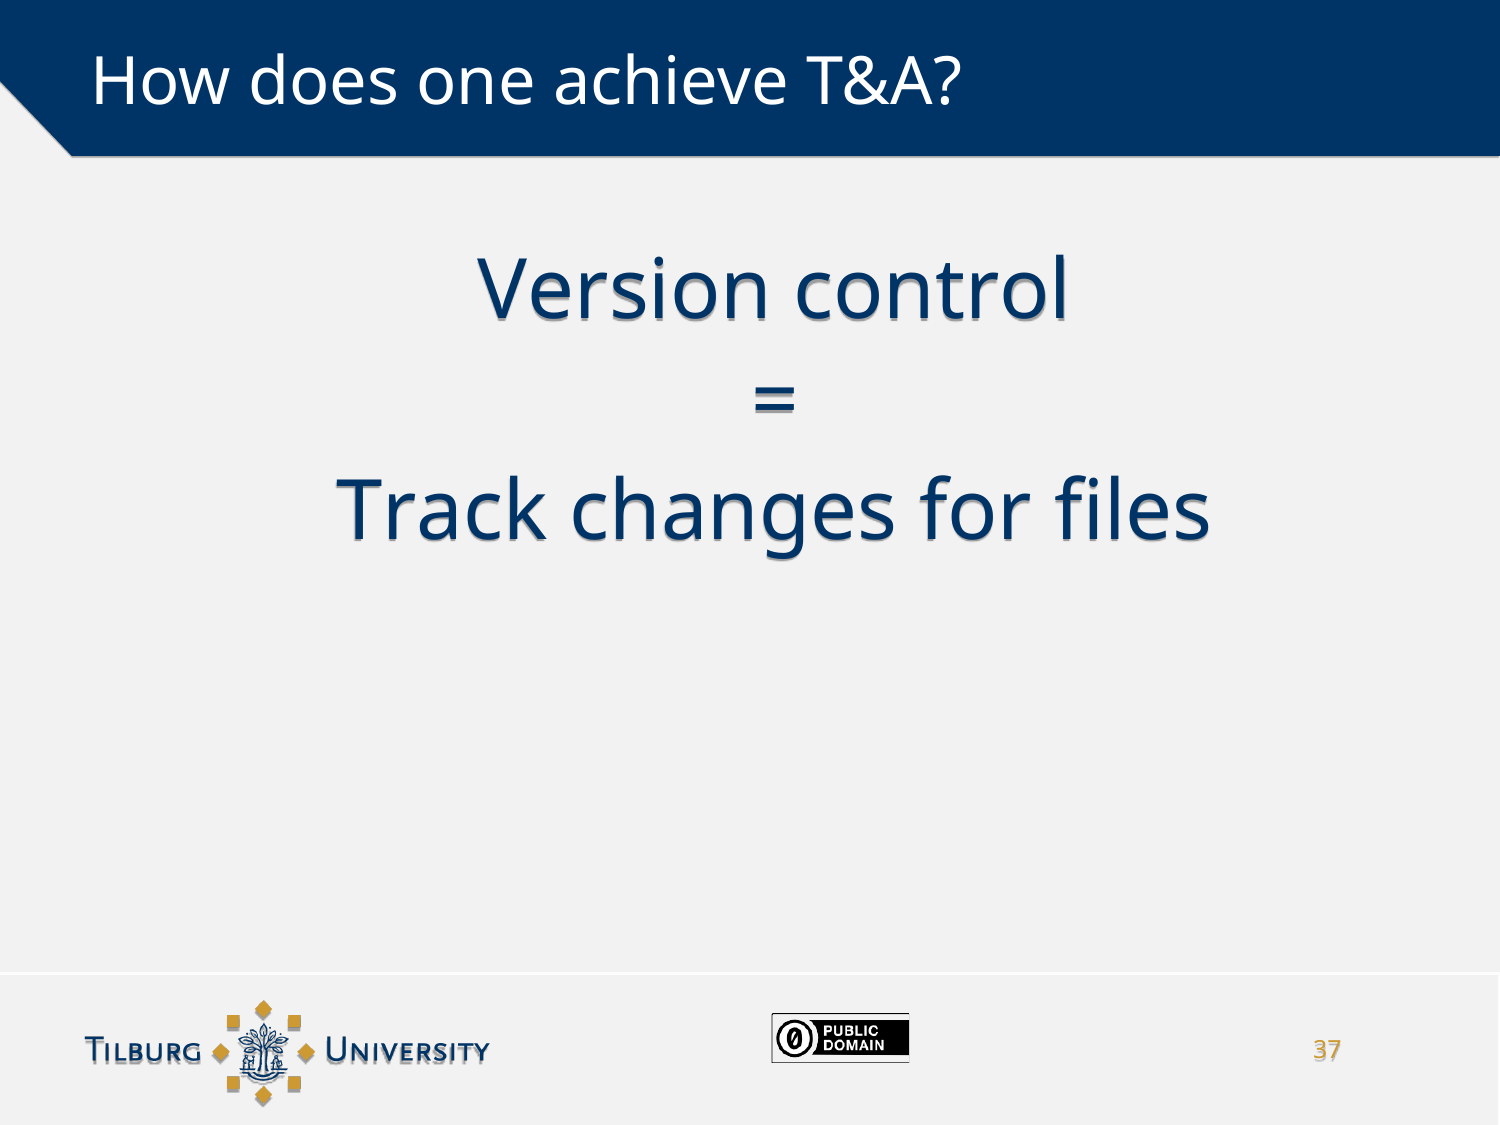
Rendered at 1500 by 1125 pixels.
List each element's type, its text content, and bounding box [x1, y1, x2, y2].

text_box [772, 1014, 909, 1062]
title How does one achieve T&A? [75, 0, 1426, 156]
text_box Version control = Track changes for files [99, 227, 1450, 996]
text_box [75, 202, 1426, 971]
text_box [1298, 1026, 1426, 1087]
